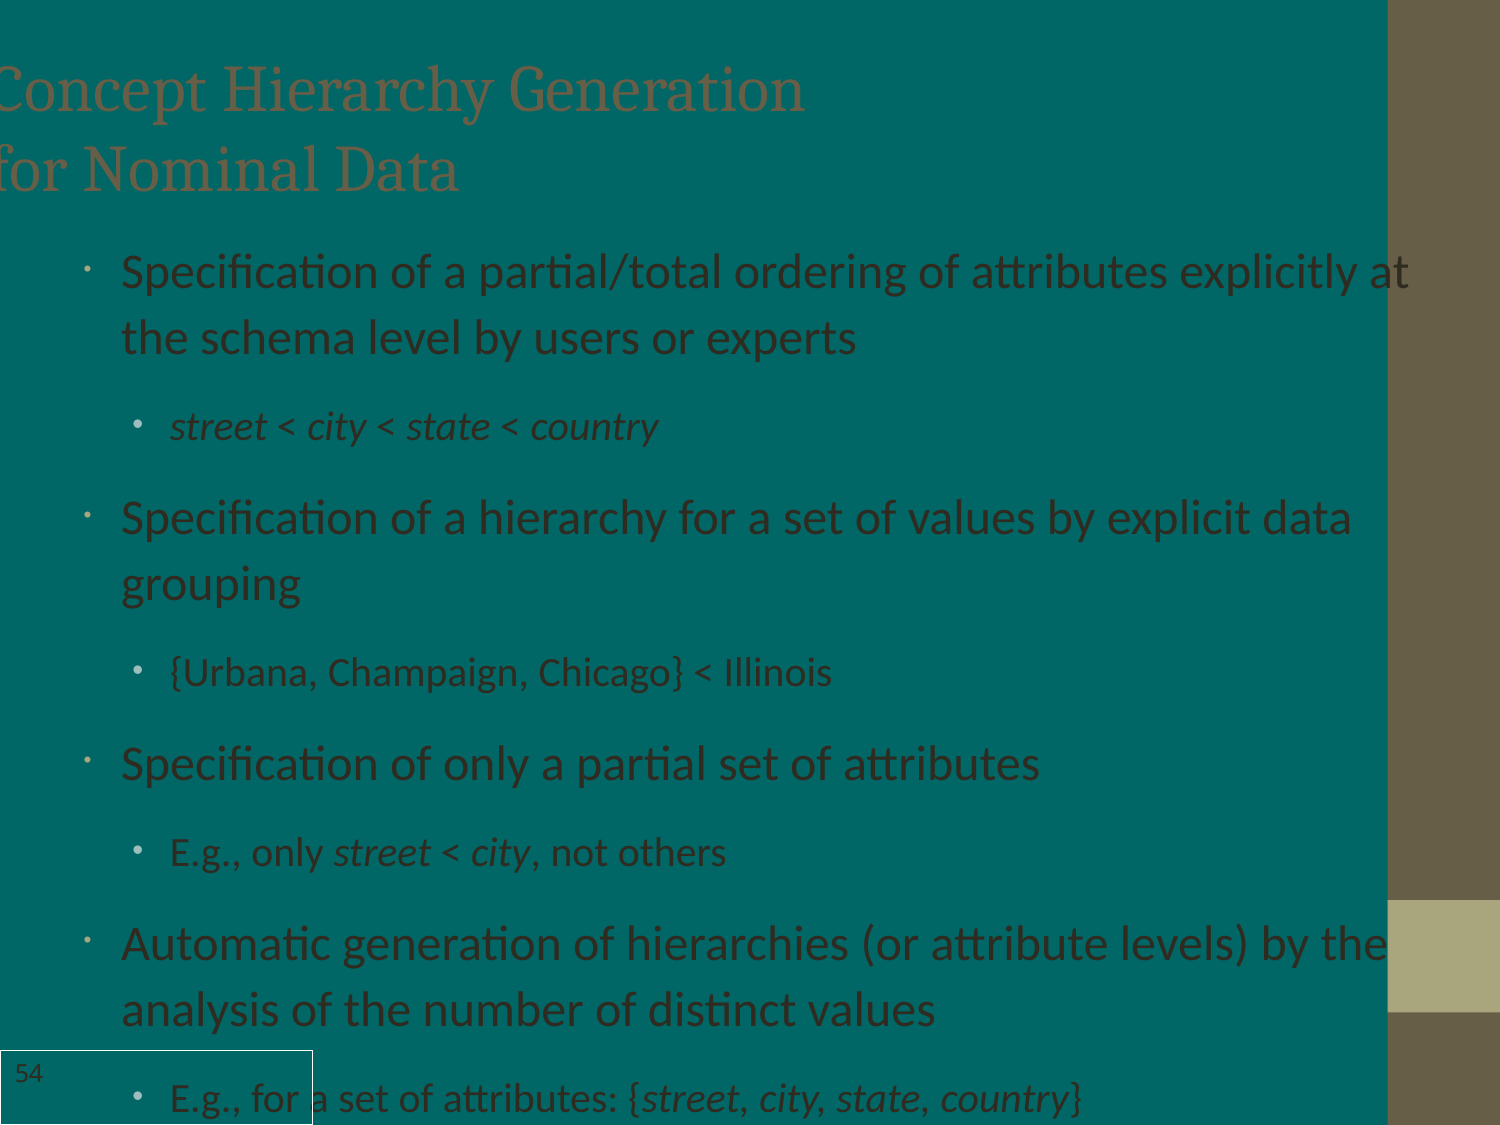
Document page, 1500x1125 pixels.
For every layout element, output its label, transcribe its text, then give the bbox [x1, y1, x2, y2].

slide_number <number> [0, 1050, 313, 1125]
title Concept Hierarchy Generation for Nominal Data [0, 37, 1500, 188]
list Specification of a partial/total ordering of attributes explicitly at the schema level by users or experts street < city < state < country Specification of a hierarchy for a set of values by explicit data grouping {Urbana, Champaign, Chicago} < Illinois Specification of only a partial set of attributes E.g., only street < city, not others Automatic generation of hierarchies (or attribute levels) by the analysis of the number of distinct values E.g., for a set of attributes: {street, city, state, country} [50, 224, 1438, 1063]
